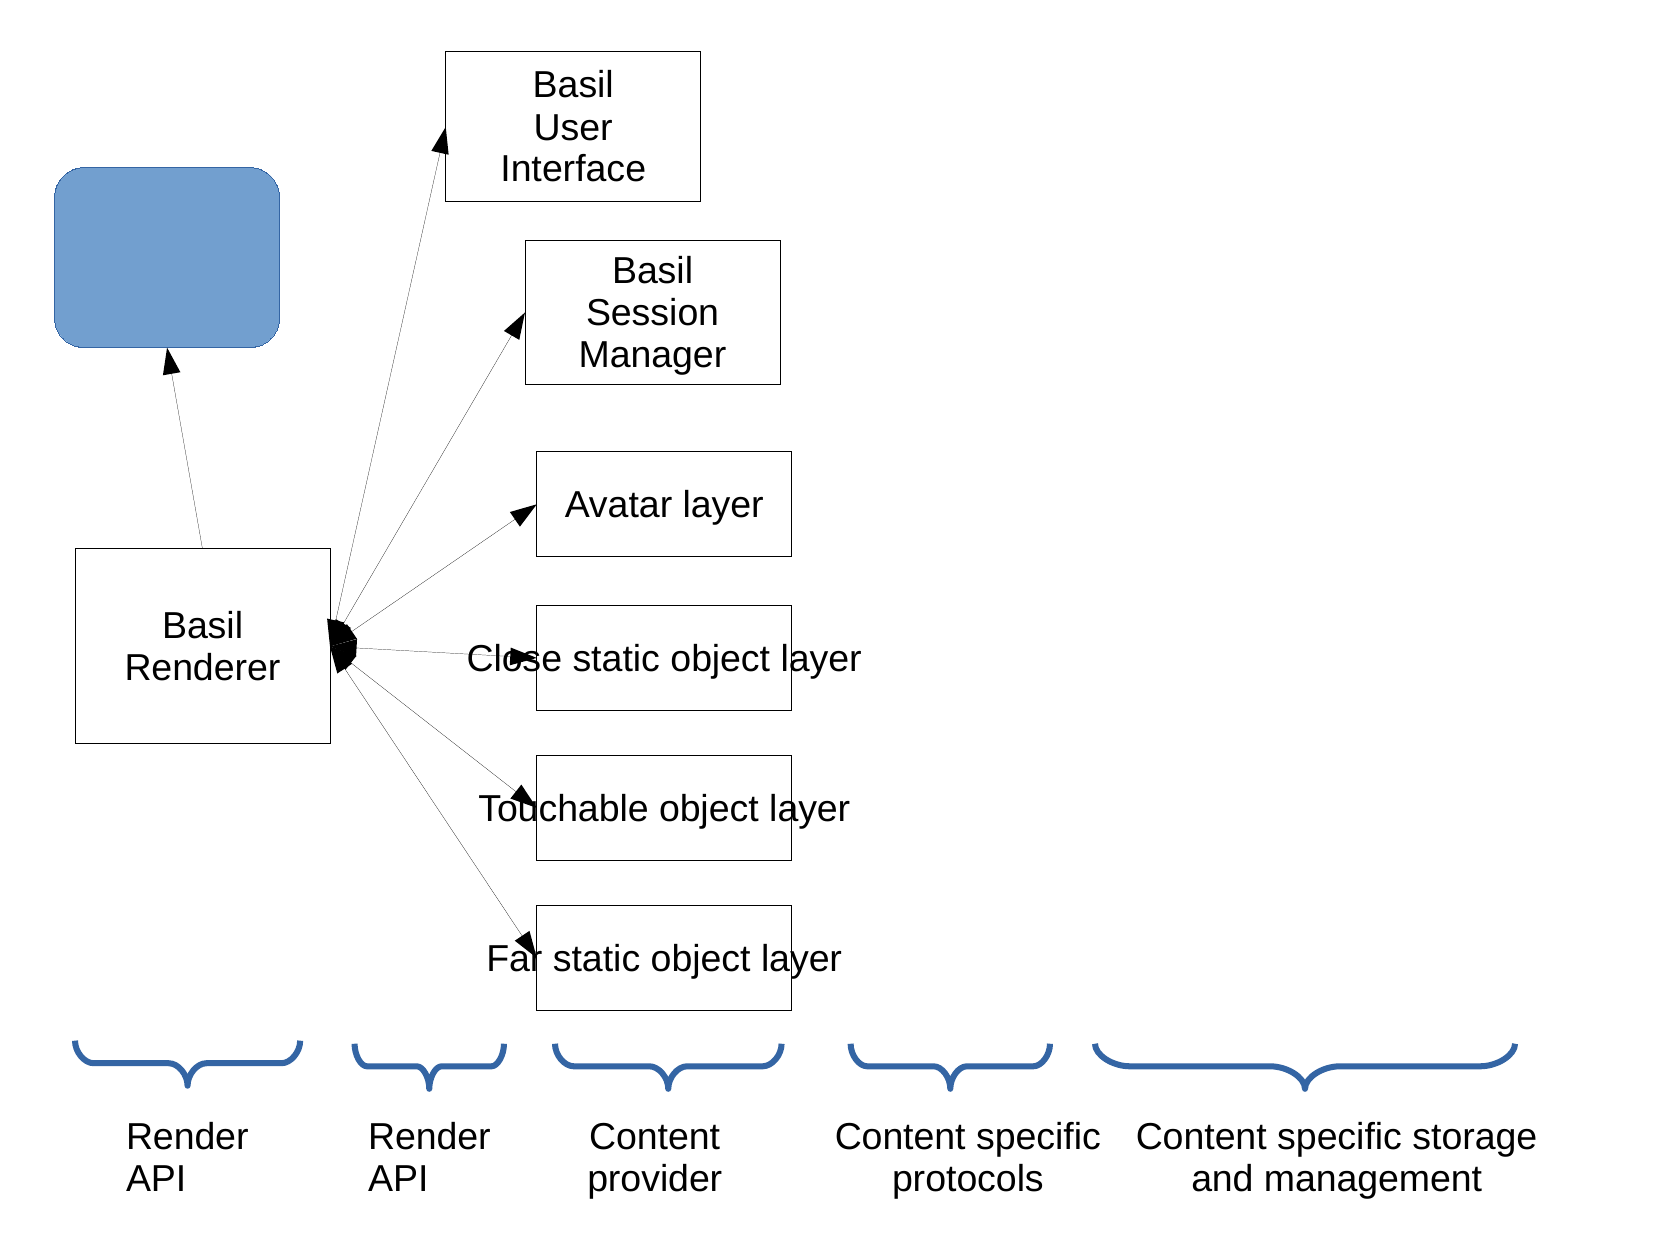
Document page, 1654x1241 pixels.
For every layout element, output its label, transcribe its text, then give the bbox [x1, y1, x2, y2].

text_box Touchable object layer [536, 755, 792, 861]
text_box Content specific storage and management [1121, 1107, 1559, 1207]
text_box Basil User Interface [445, 51, 701, 202]
text_box Render API [353, 1107, 506, 1207]
text_box Avatar layer [536, 451, 792, 557]
text_box Content provider [572, 1107, 774, 1207]
text_box Far static object layer [536, 905, 792, 1011]
text_box Basil Session Manager [525, 240, 781, 385]
text_box Close static object layer [536, 605, 792, 711]
text_box Render API [111, 1107, 264, 1207]
text_box Content specific protocols [819, 1107, 1120, 1216]
text_box Basil Renderer [75, 548, 331, 744]
text_box [54, 167, 280, 348]
